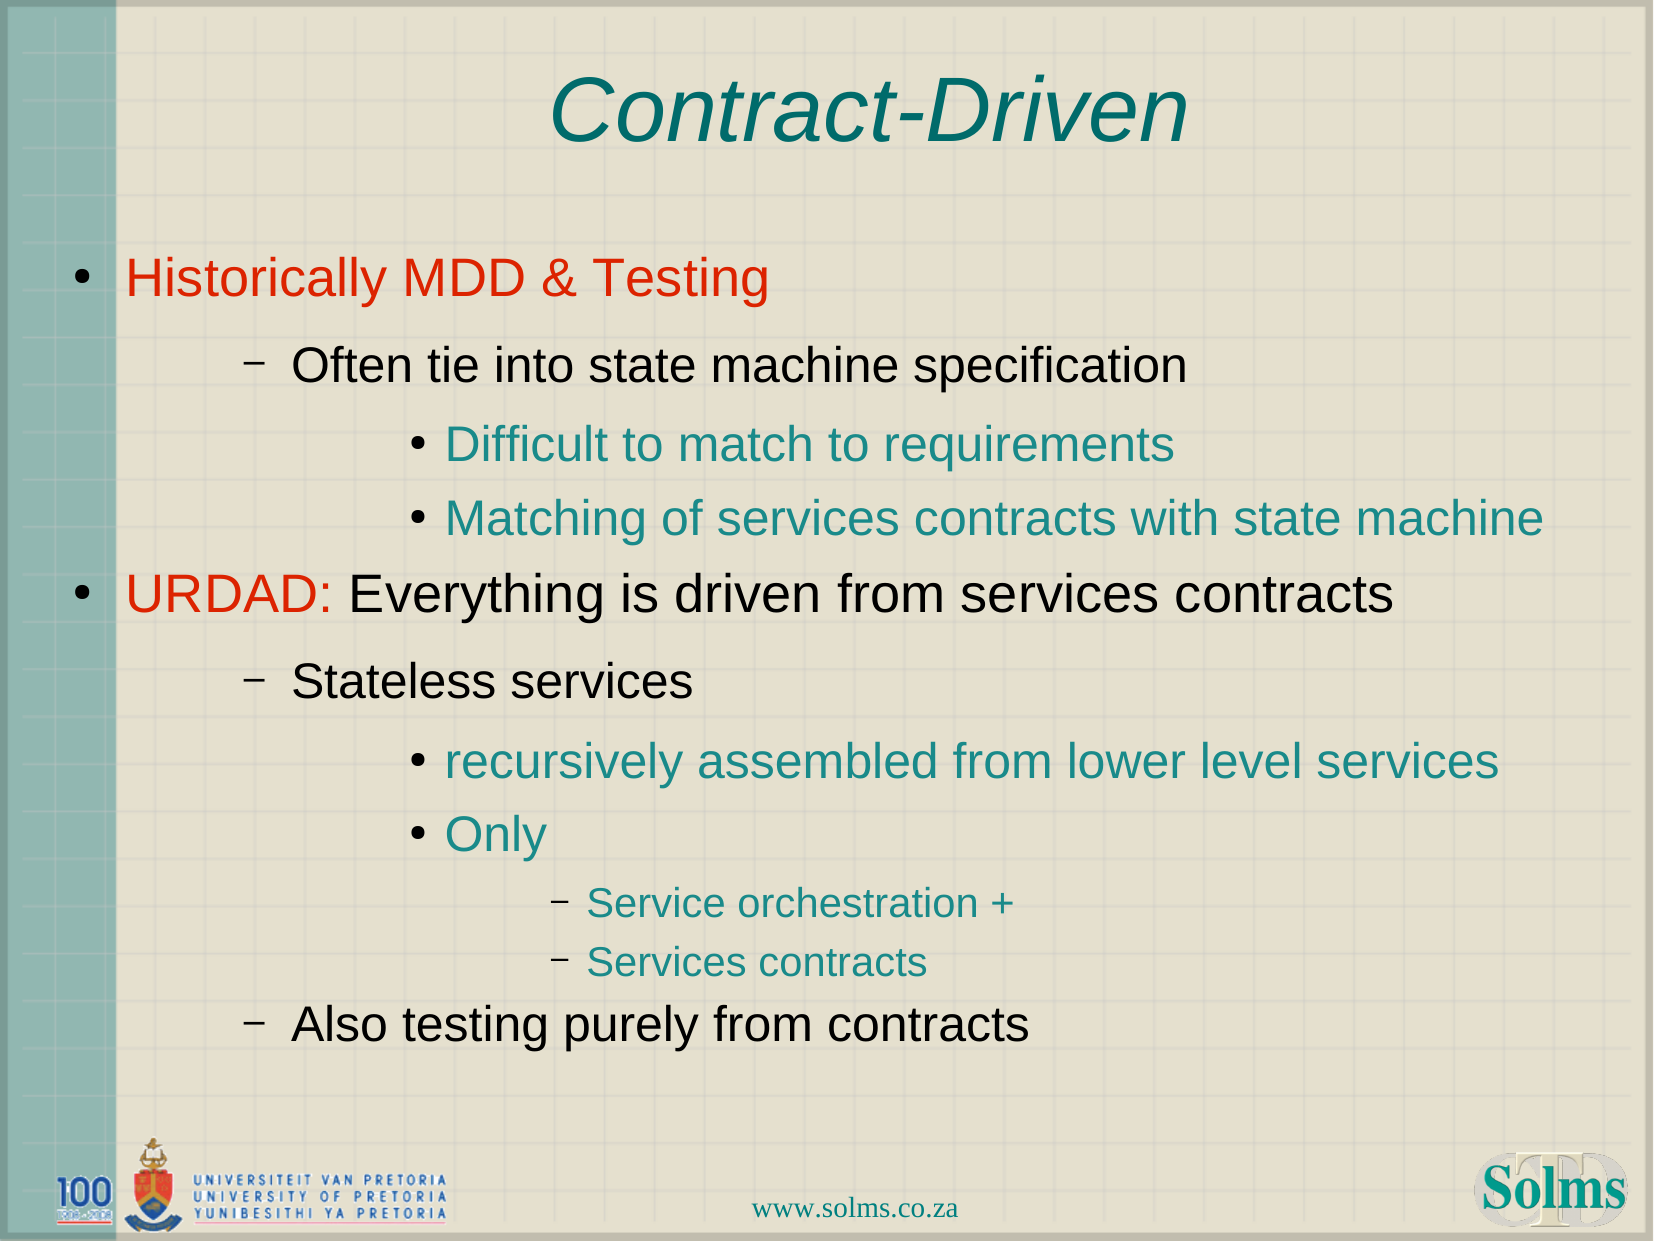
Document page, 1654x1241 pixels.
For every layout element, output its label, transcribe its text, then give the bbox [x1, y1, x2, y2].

list Historically MDD & Testing Often tie into state machine specification Difficult to match to requirements Matching of services contracts with state machine URDAD: Everything is driven from services contracts Stateless services recursively assembled from lower level services Only Service orchestration + Services contracts Also testing purely from contracts [54, 247, 1571, 1065]
picture [0, 0, 1654, 1241]
title Contract-Driven [112, 26, 1629, 193]
